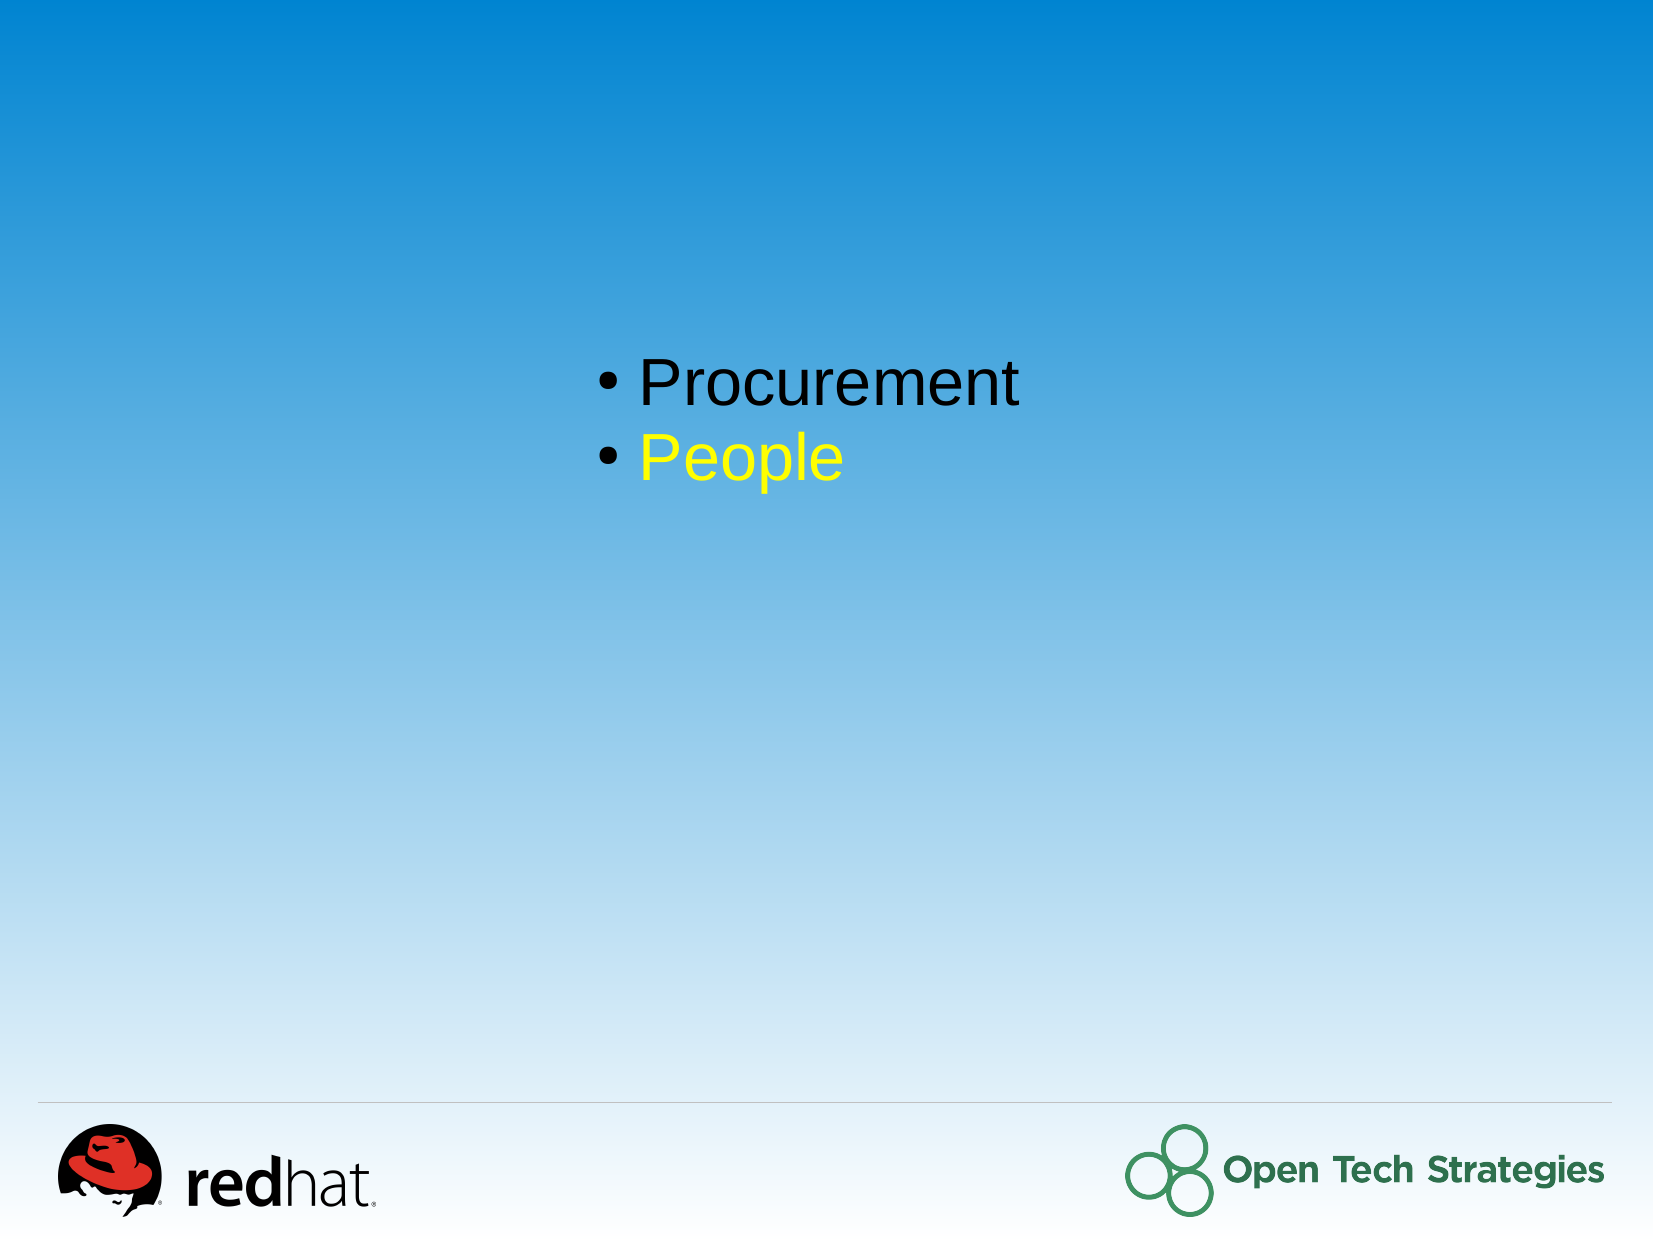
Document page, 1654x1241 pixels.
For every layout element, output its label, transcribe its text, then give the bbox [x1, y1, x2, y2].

picture [1125, 1124, 1604, 1217]
picture [58, 1124, 376, 1217]
text_box Procurement People [581, 337, 1088, 734]
